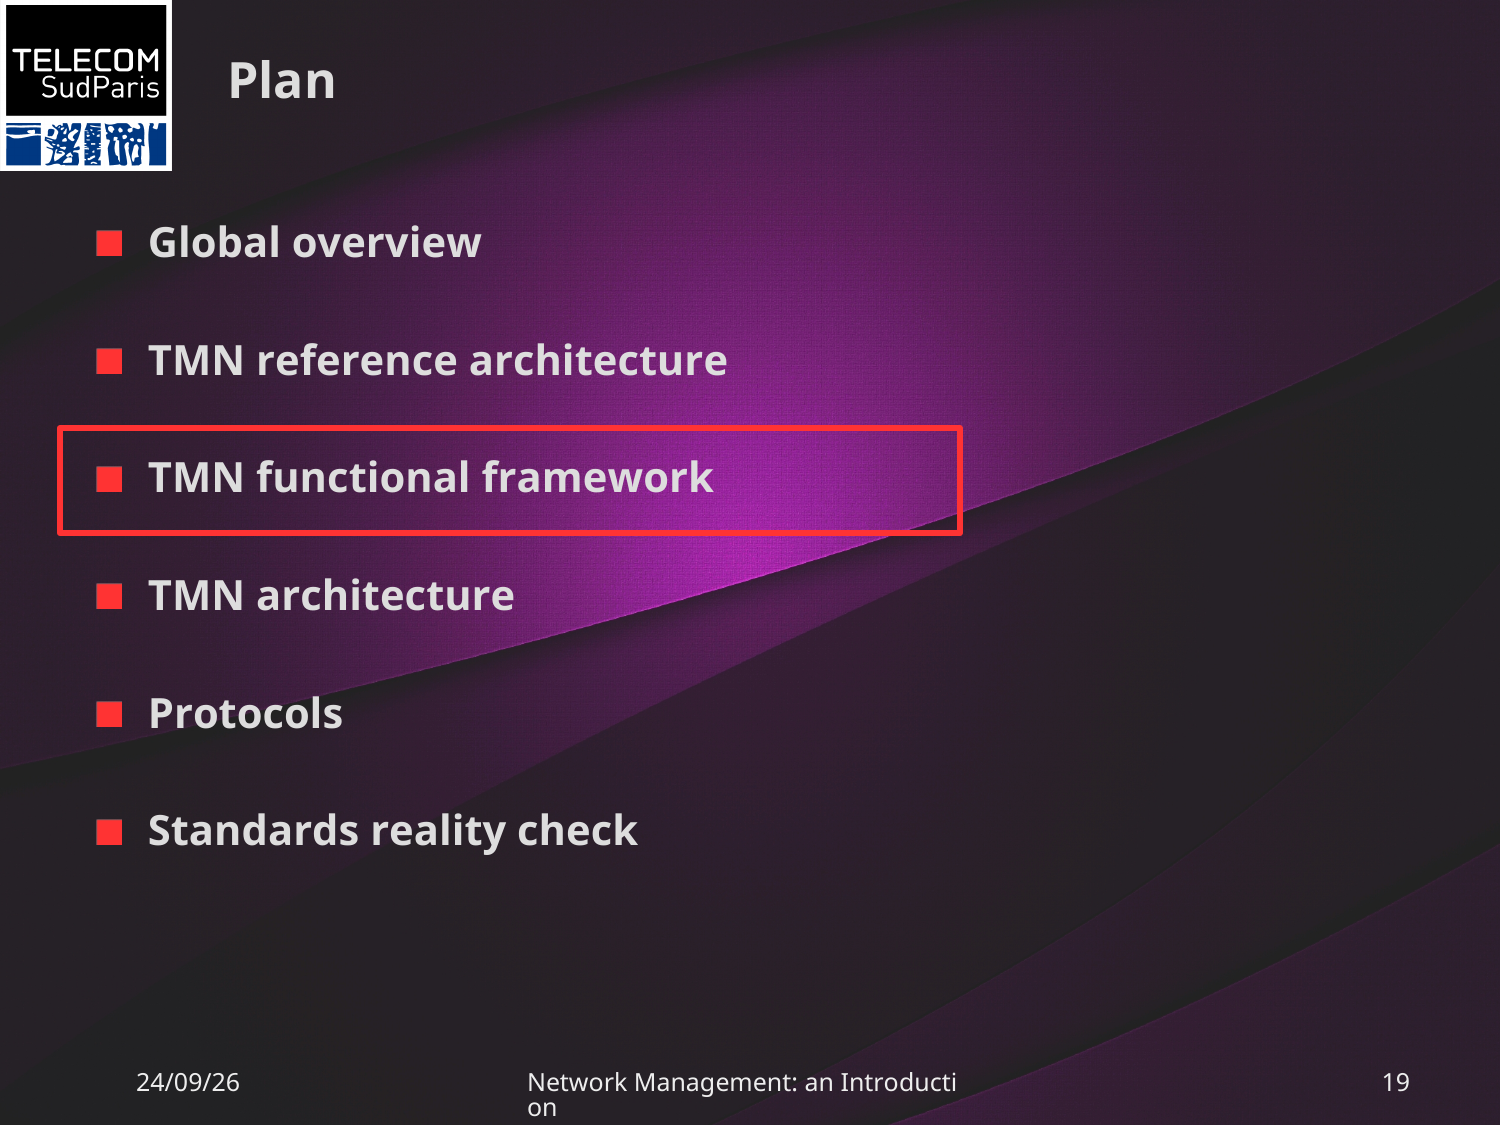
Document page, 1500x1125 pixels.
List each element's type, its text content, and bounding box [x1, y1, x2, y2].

list Global overview TMN reference architecture TMN functional framework TMN architecture Protocols Standards reality check [76, 431, 957, 530]
picture [0, 0, 1500, 1125]
list Global overview TMN reference architecture TMN functional framework TMN architecture Protocols Standards reality check [76, 207, 1427, 977]
title Plan [212, 19, 1406, 138]
